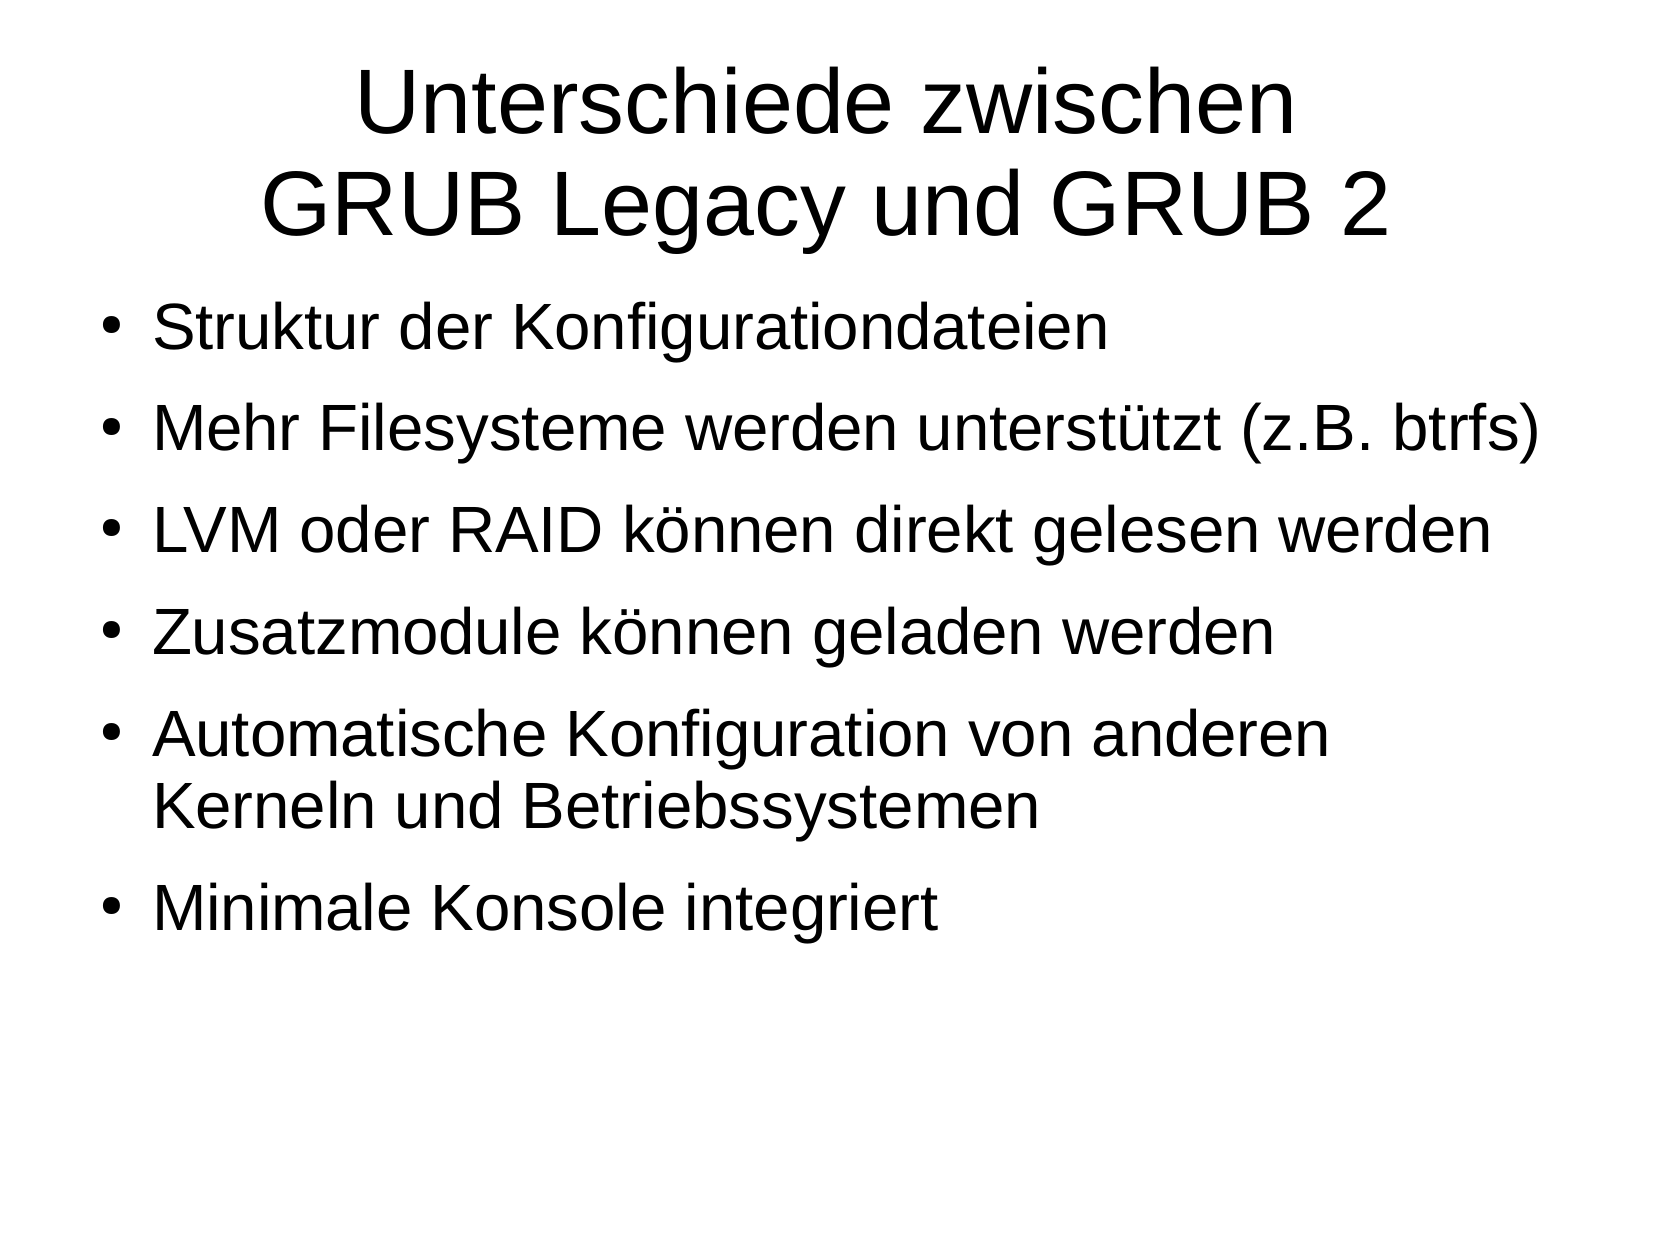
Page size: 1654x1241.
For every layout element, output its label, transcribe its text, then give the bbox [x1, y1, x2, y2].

title Unterschiede zwischen GRUB Legacy und GRUB 2 [82, 49, 1571, 257]
list Struktur der Konfigurationdateien Mehr Filesysteme werden unterstützt (z.B. btrfs) LVM oder RAID können direkt gelesen werden Zusatzmodule können geladen werden Automatische Konfiguration von anderen Kerneln und Betriebssystemen Minimale Konsole integriert [82, 290, 1571, 1010]
